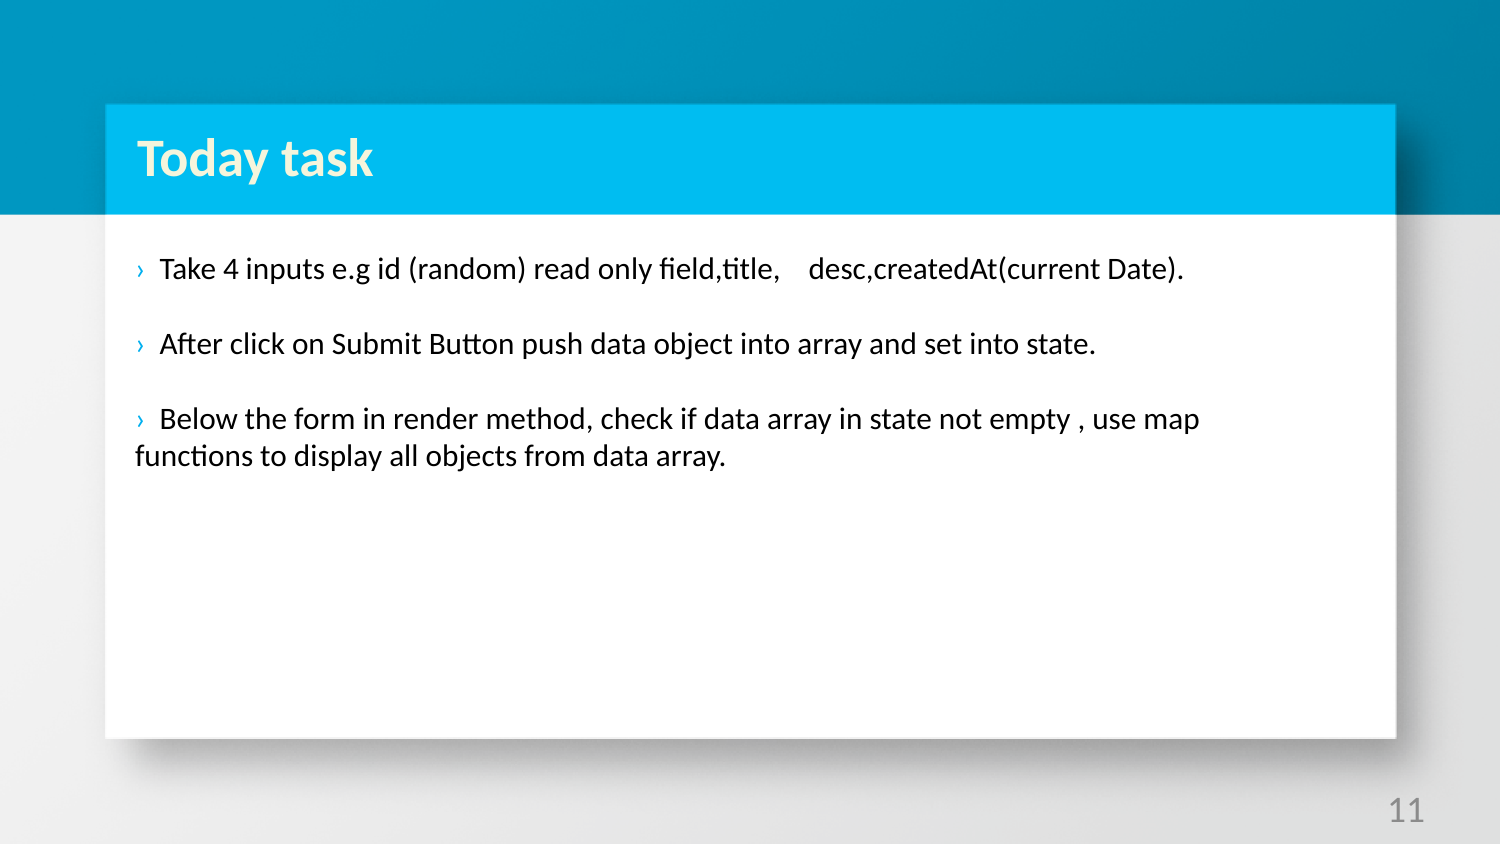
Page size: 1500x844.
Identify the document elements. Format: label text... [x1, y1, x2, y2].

picture [0, 215, 1500, 844]
text_box › Take 4 inputs e.g id (random) read only field,title, desc,createdAt(current Date). › After click on Submit Button push data object into array and set into state. › Below the form in render method, check if data array in state not empty , use map functions to display all objects from data array. [135, 208, 1231, 473]
title Today task [135, 120, 1036, 211]
